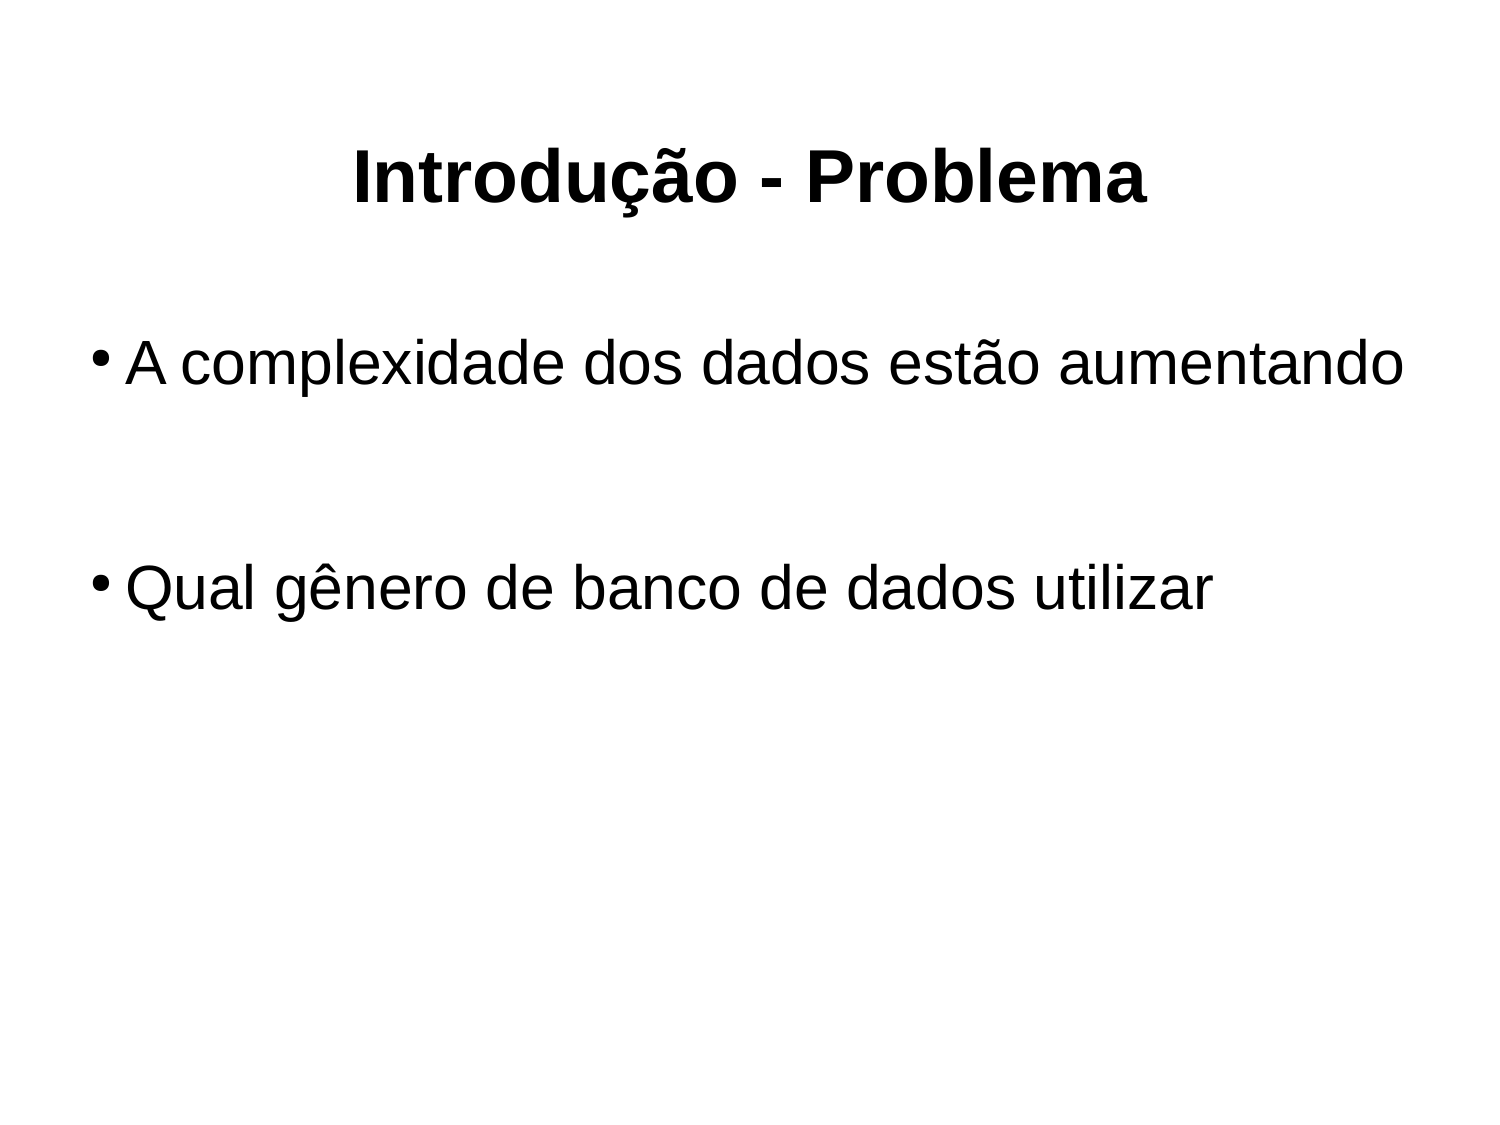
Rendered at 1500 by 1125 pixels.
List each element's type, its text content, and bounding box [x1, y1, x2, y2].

text_box A complexidade dos dados estão aumentando Qual gênero de banco de dados utilizar [75, 262, 1425, 1078]
text_box Introdução - Problema [75, 45, 1425, 233]
